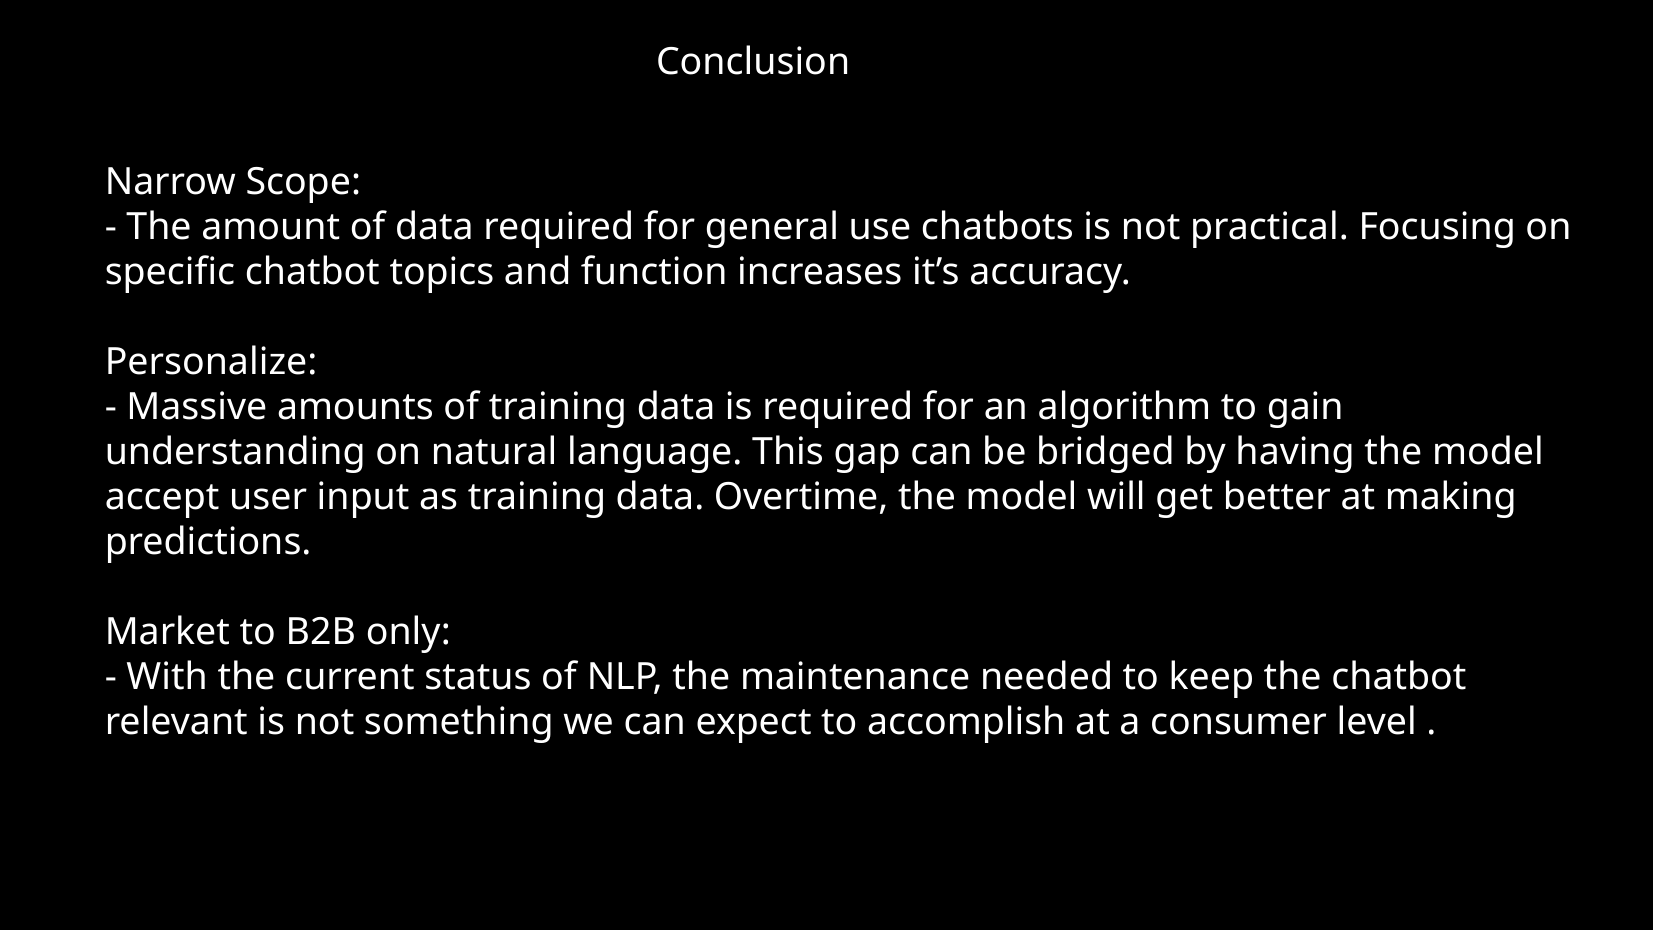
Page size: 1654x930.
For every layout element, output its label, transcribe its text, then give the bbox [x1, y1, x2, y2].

text_box Conclusion [641, 30, 1155, 88]
text_box Narrow Scope: - The amount of data required for general use chatbots is not practical. Focusing on specific chatbot topics and function increases it’s accuracy. Personalize: - Massive amounts of training data is required for an algorithm to gain understanding on natural language. This gap can be bridged by having the model accept user input as training data. Overtime, the model will get better at making predictions. Market to B2B only: - With the current status of NLP, the maintenance needed to keep the chatbot relevant is not something we can expect to accomplish at a consumer level . [90, 150, 1606, 271]
